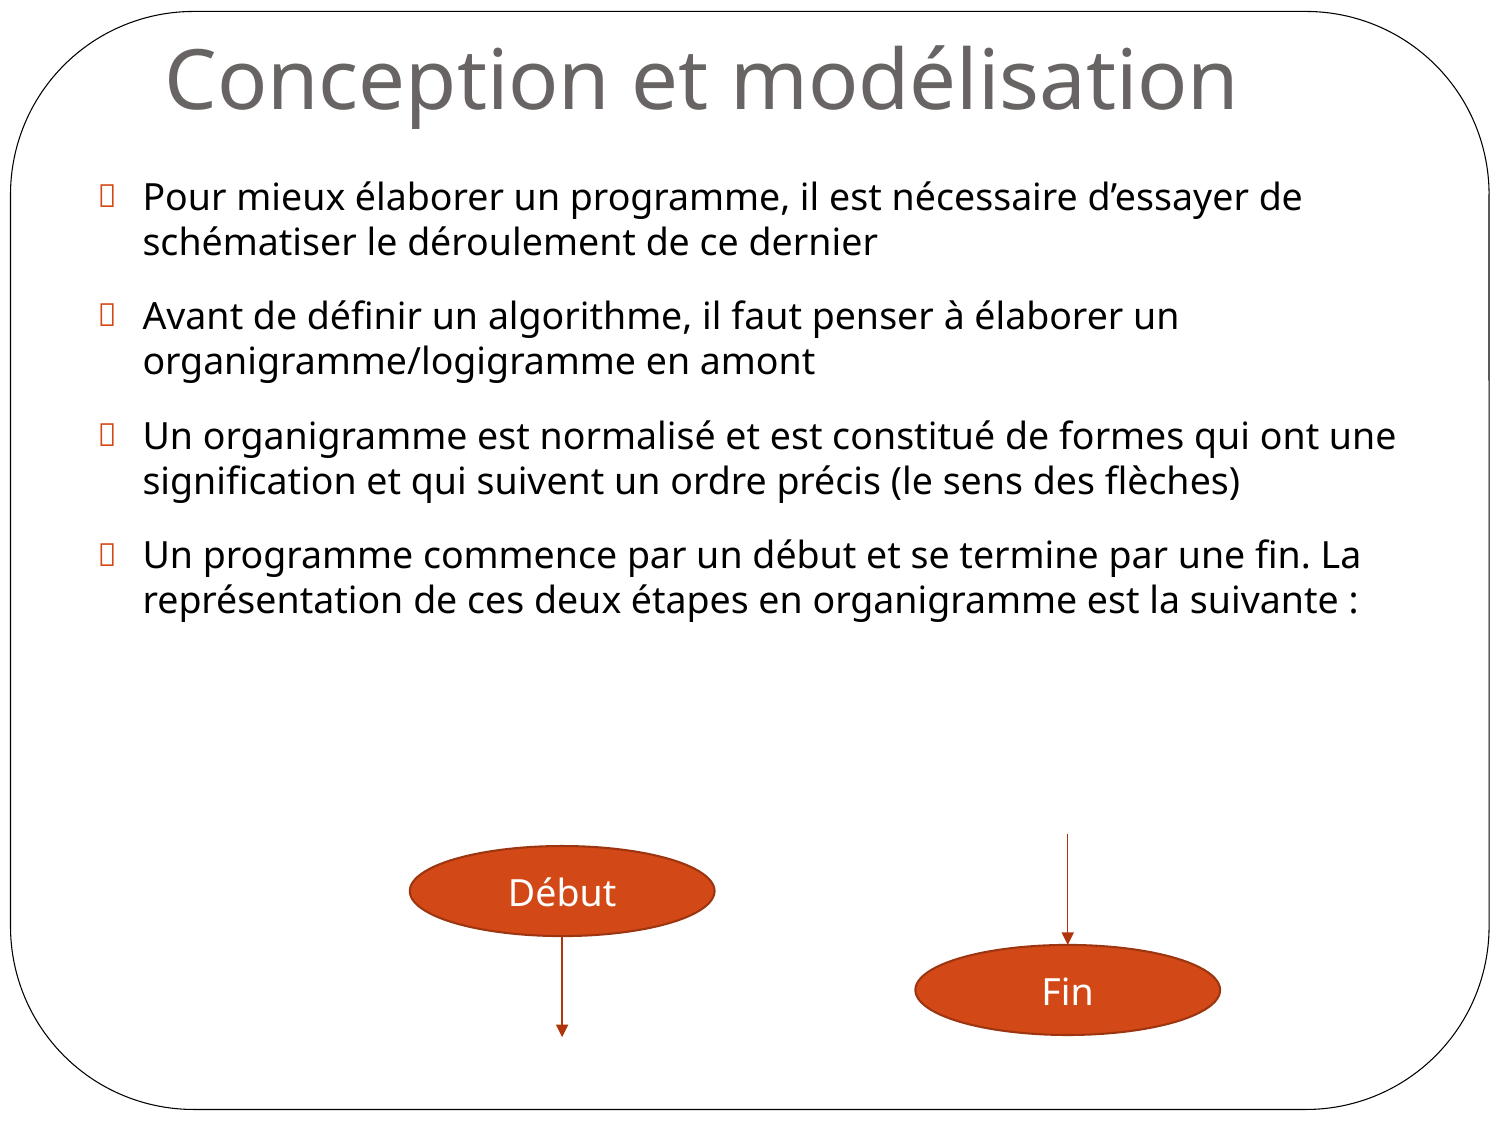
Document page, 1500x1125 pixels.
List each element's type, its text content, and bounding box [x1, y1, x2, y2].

text_box Début [409, 846, 715, 937]
title Conception et modélisation [150, 19, 1425, 147]
text_box Fin [915, 944, 1221, 1036]
list Pour mieux élaborer un programme, il est nécessaire d’essayer de schématiser le déroulement de ce dernier Avant de définir un algorithme, il faut penser à élaborer un organigramme/logigramme en amont Un organigramme est normalisé et est constitué de formes qui ont une signification et qui suivent un ordre précis (le sens des flèches) Un programme commence par un début et se termine par une fin. La représentation de ces deux étapes en organigramme est la suivante : [82, 165, 1420, 1087]
